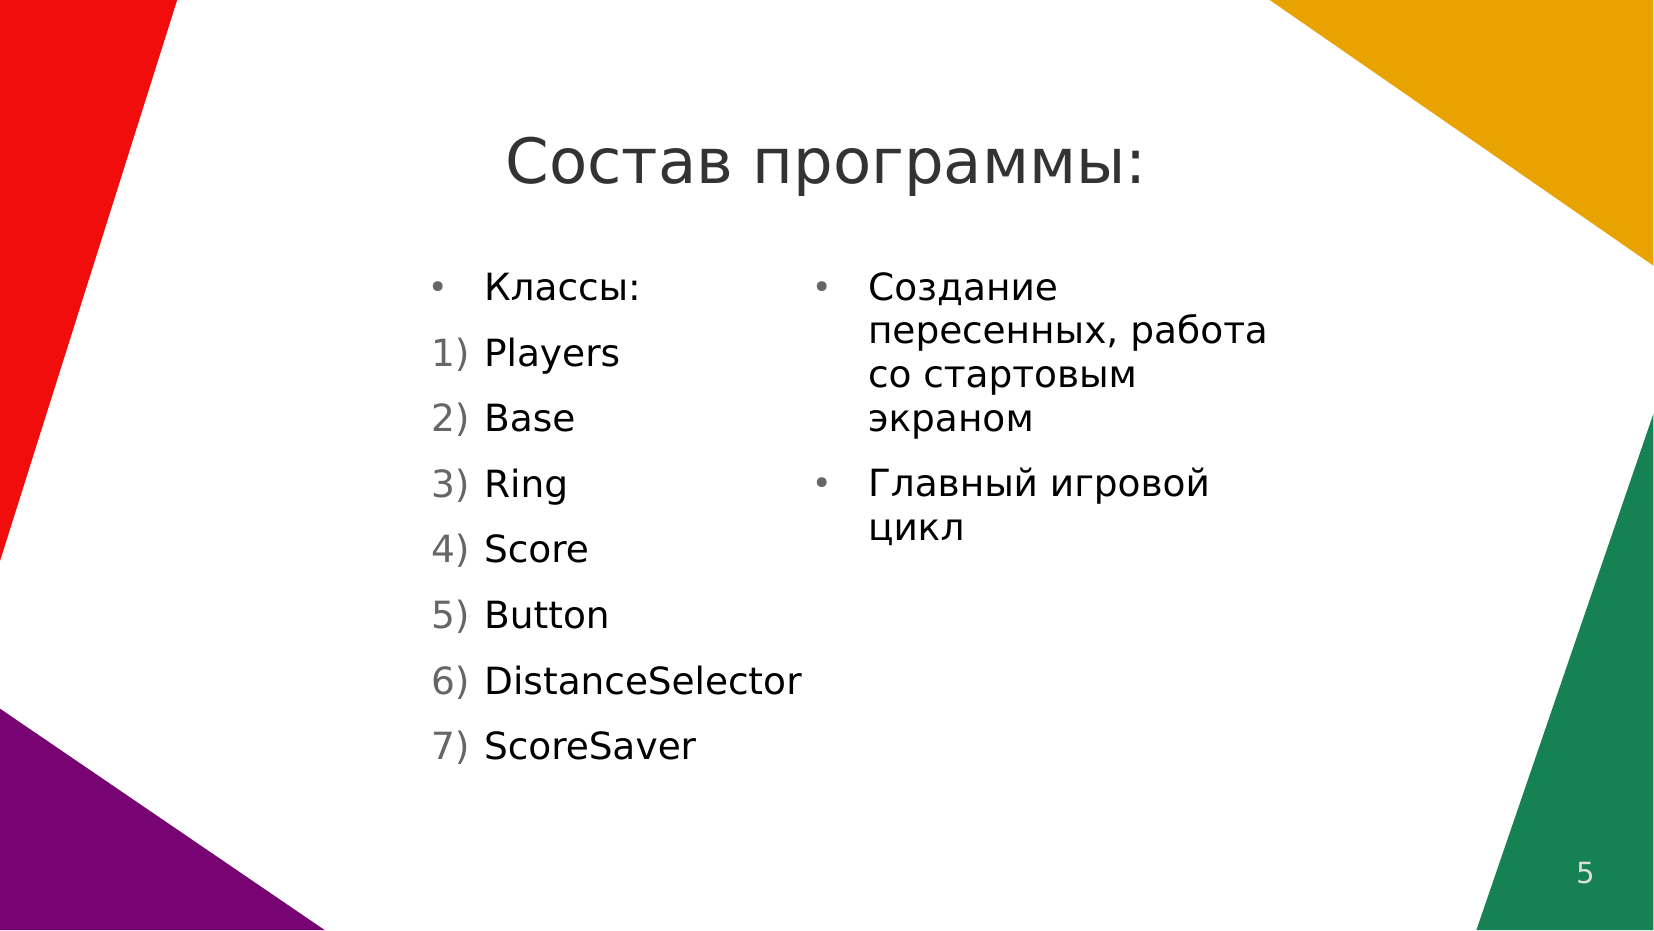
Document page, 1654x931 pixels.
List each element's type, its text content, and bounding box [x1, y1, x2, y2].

list Классы: Players Base Ring Score Button DistanceSelector ScoreSaver [413, 265, 797, 857]
list Создание пересенных, работа со стартовым экраном Главный игровой цикл [797, 265, 1300, 857]
title Состав программы: [118, 88, 1536, 237]
